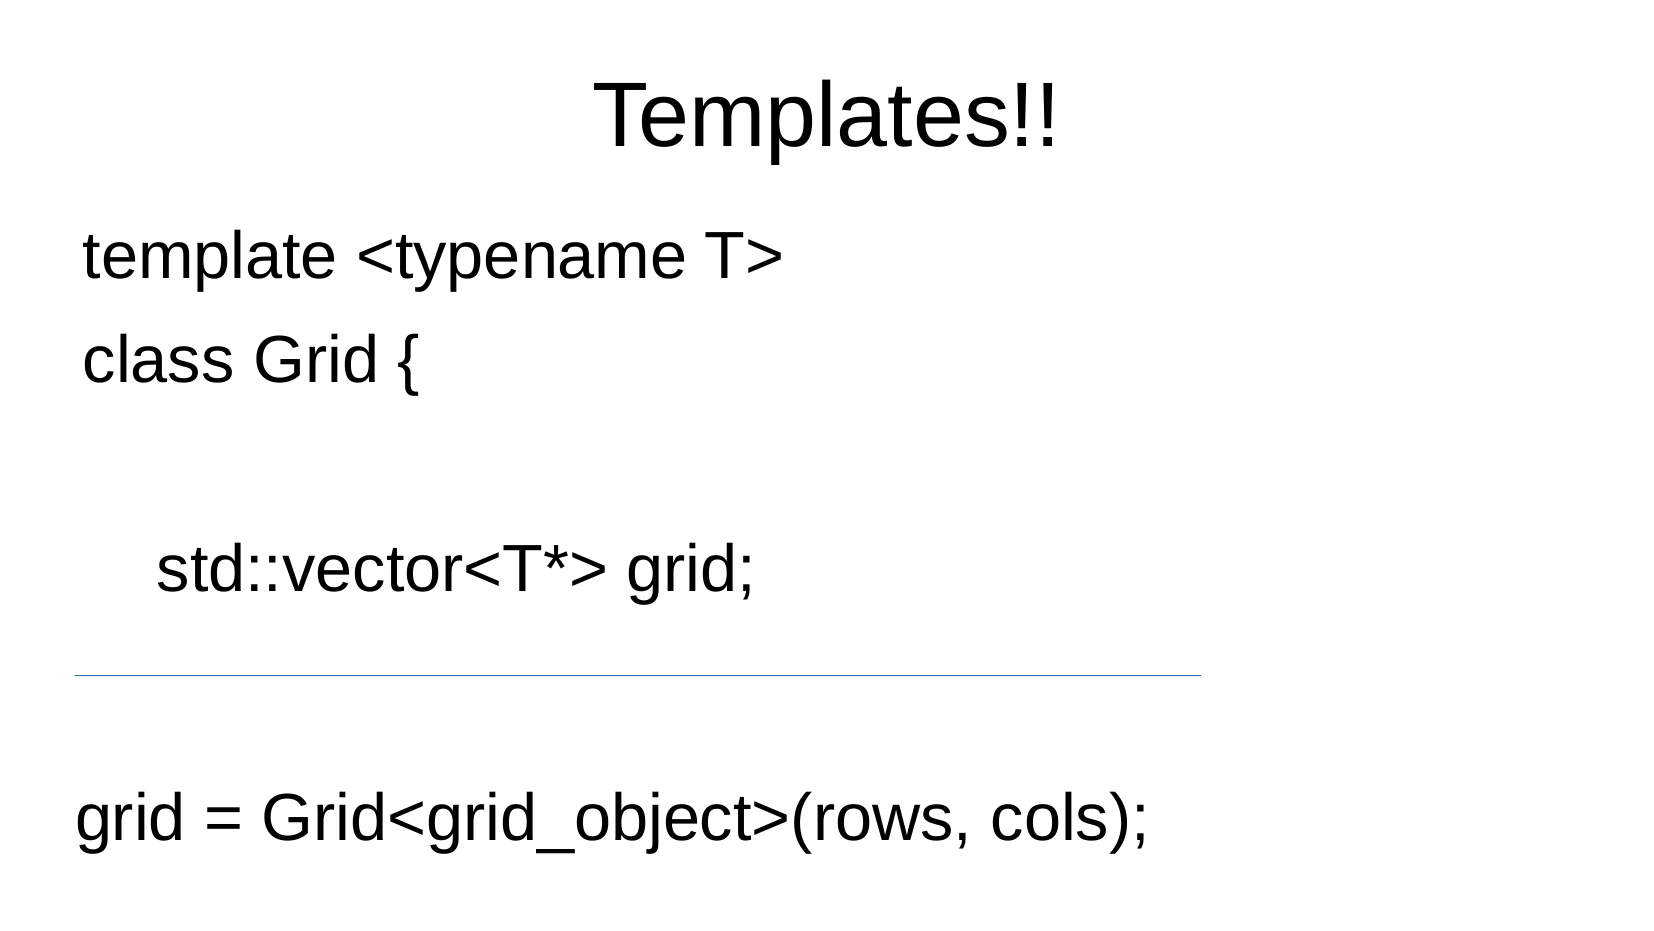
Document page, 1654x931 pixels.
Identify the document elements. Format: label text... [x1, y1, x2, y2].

list grid = Grid<grid_object>(rows, cols); [75, 780, 1564, 901]
list template <typename T> class Grid { std::vector<T*> grid; [82, 217, 1571, 758]
title Templates!! [82, 37, 1571, 193]
